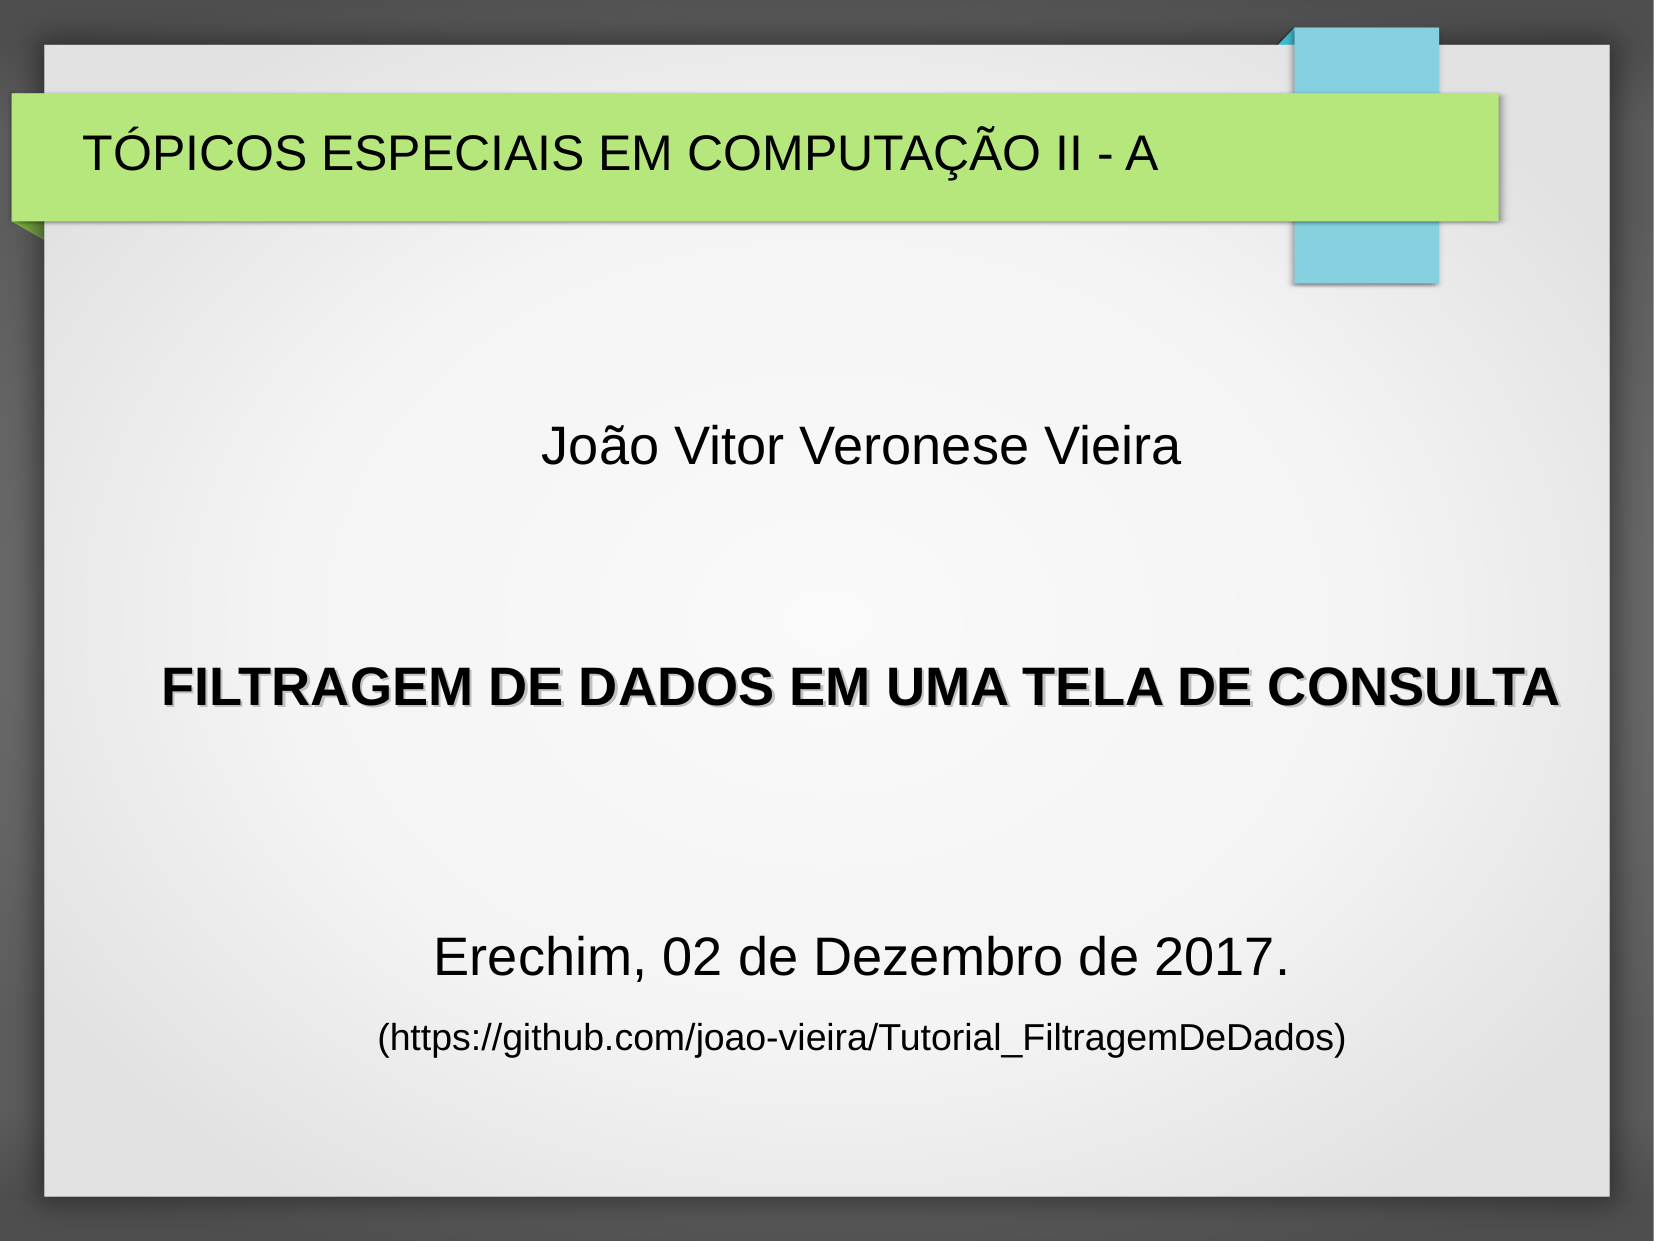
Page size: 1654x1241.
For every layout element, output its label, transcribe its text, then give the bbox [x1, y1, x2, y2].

title TÓPICOS ESPECIAIS EM COMPUTAÇÃO II - A [82, 94, 1264, 213]
picture [0, 0, 1654, 1241]
list João Vitor Veronese Vieira FILTRAGEM DE DADOS EM UMA TELA DE CONSULTA Erechim, 02 de Dezembro de 2017. (https://github.com/joao-vieira/Tutorial_FiltragemDeDados) [82, 295, 1571, 1094]
